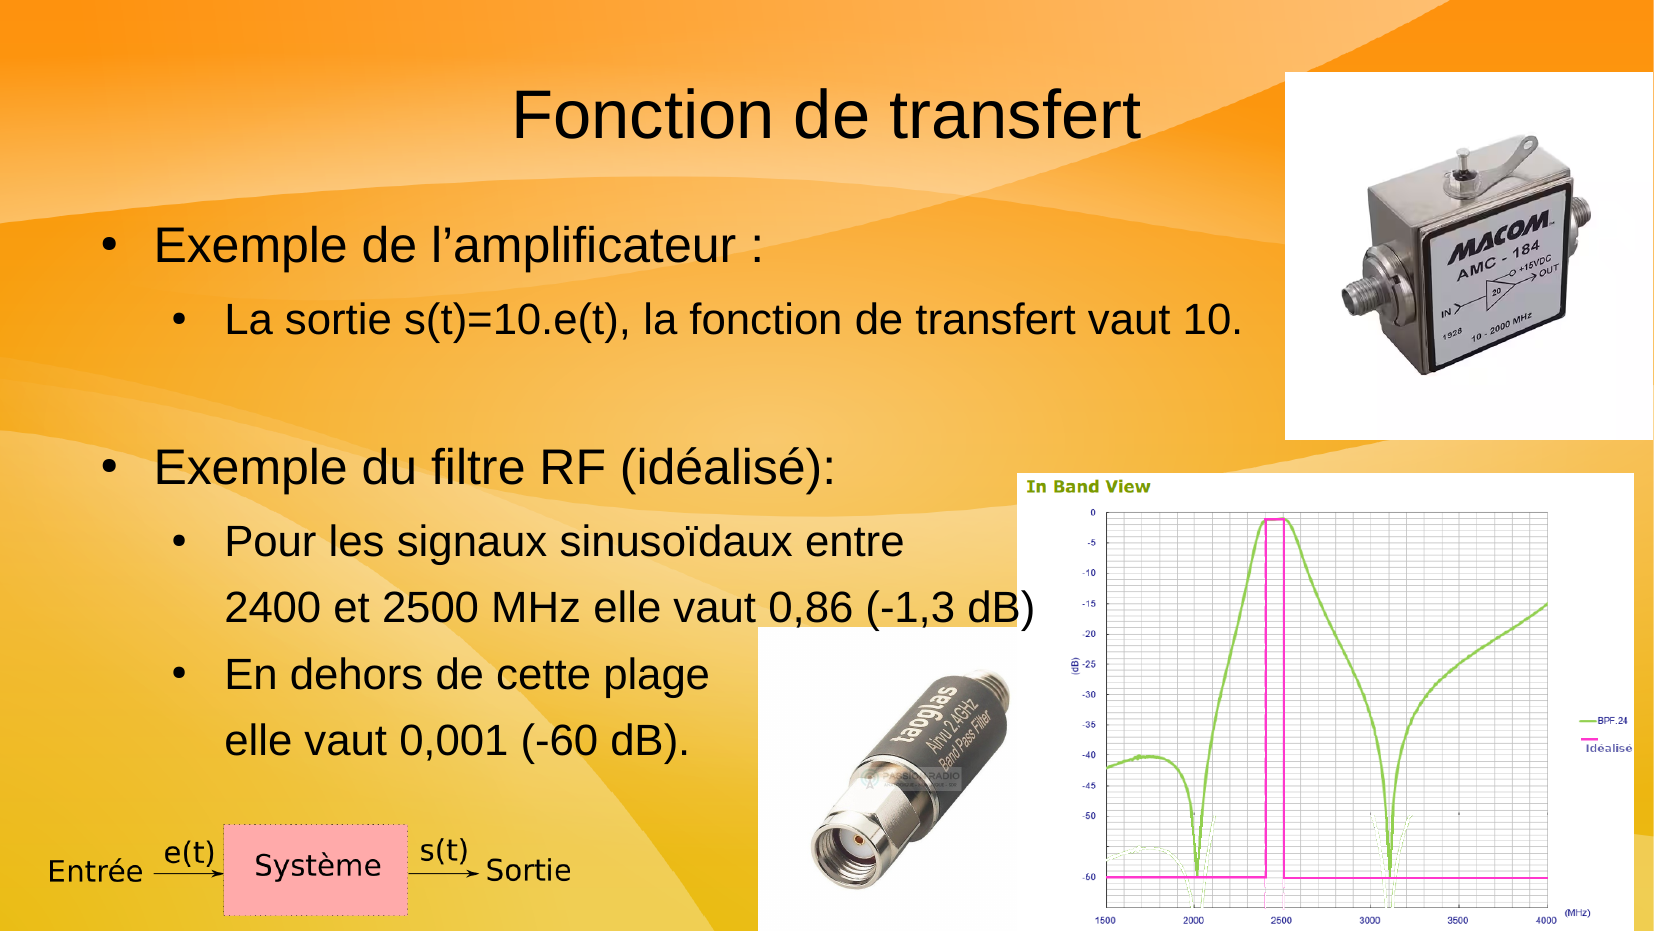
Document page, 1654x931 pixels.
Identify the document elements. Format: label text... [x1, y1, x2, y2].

picture [0, 0, 1654, 931]
title Fonction de transfert [82, 37, 1571, 193]
list Exemple de l’amplificateur : La sortie s(t)=10.e(t), la fonction de transfert vaut 10. Exemple du filtre RF (idéalisé): Pour les signaux sinusoïdaux entre 2400 et 2500 MHz elle vaut 0,86 (-1,3 dB) En dehors de cette plage elle vaut 0,001 (-60 dB). [82, 217, 1571, 898]
